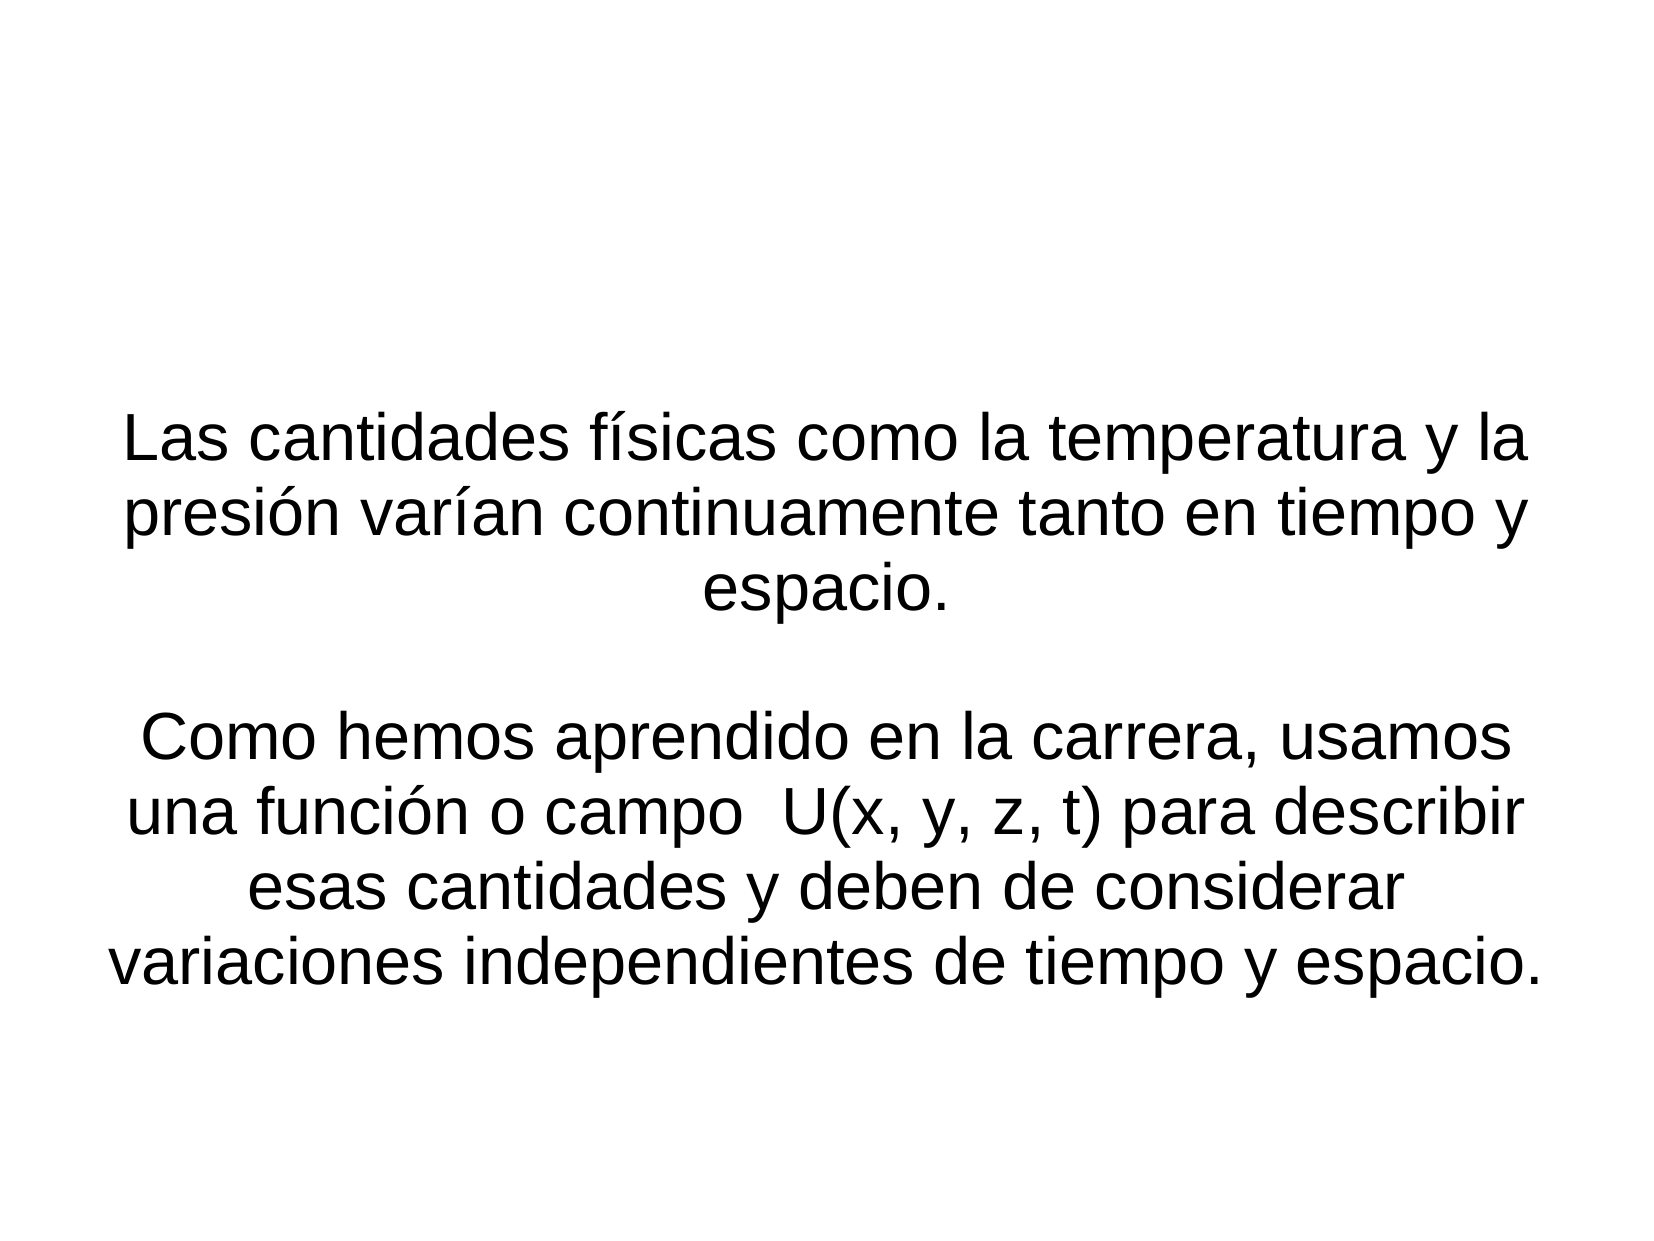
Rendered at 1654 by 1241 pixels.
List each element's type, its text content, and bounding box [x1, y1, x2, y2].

subtitle Las cantidades físicas como la temperatura y la presión varían continuamente tanto en tiempo y espacio. Como hemos aprendido en la carrera, usamos una función o campo U(x, y, z, t) para describir esas cantidades y deben de considerar variaciones independientes de tiempo y espacio. [82, 297, 1571, 1102]
